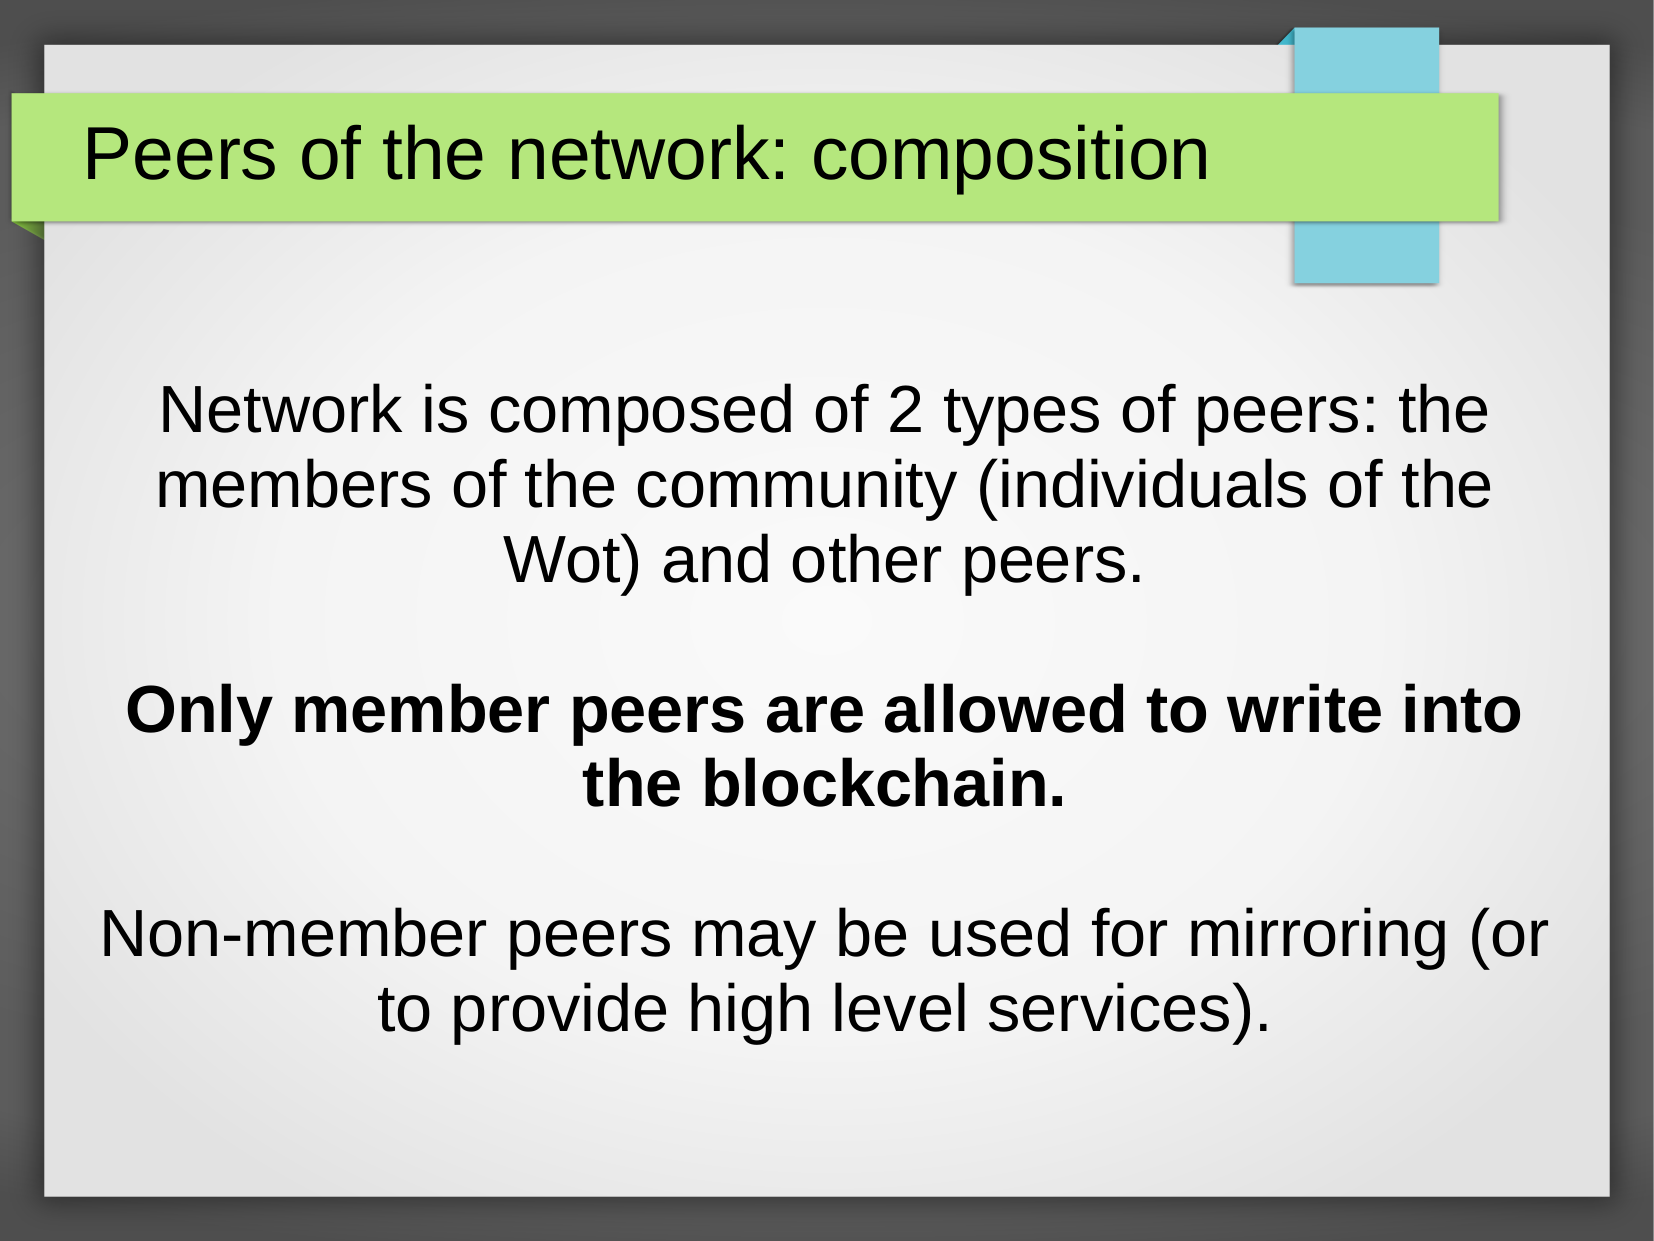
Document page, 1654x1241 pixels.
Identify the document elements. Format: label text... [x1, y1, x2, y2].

subtitle Network is composed of 2 types of peers: the members of the community (individuals of the Wot) and other peers. Only member peers are allowed to write into the blockchain. Non-member peers may be used for mirroring (or to provide high level services). [81, 349, 1570, 1069]
picture [0, 0, 1654, 1241]
title Peers of the network: composition [82, 94, 1501, 213]
